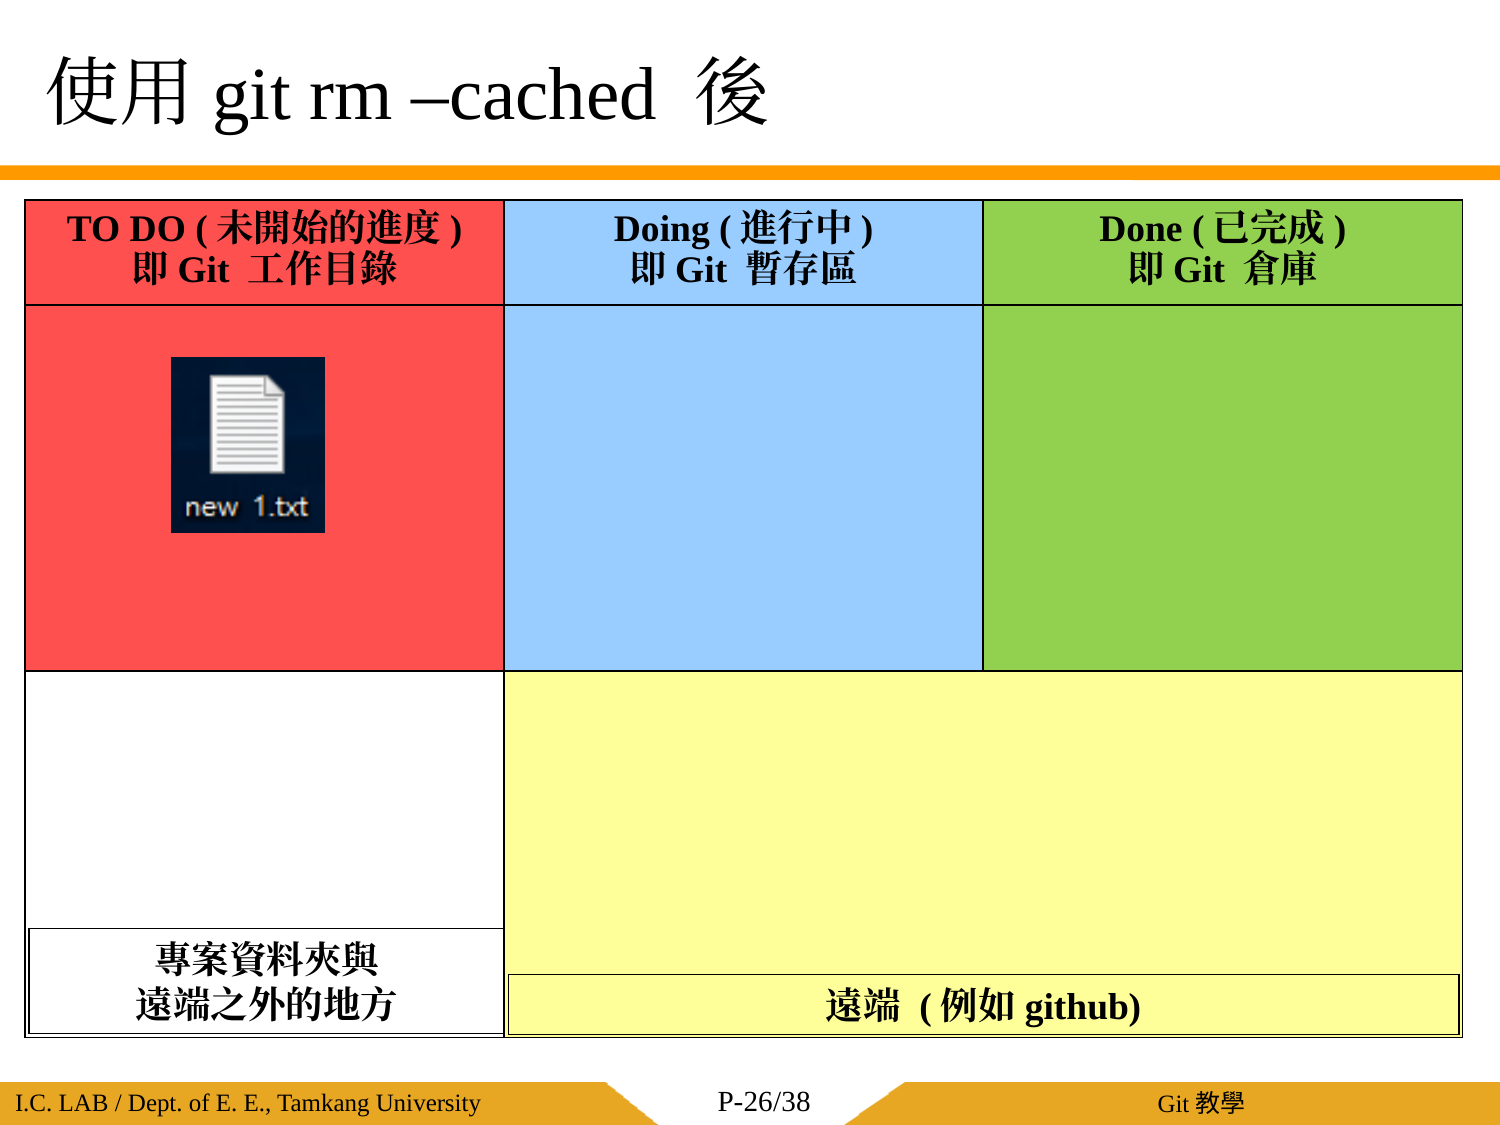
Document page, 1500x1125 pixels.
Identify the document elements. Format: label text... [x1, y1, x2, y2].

table_cell [505, 306, 982, 670]
text_box 專案資料夾與 遠端之外的地方 [29, 928, 505, 1034]
picture [0, 1082, 658, 1125]
table_cell [26, 306, 503, 670]
table_cell [26, 672, 503, 1037]
table_header Doing (進行中) 即Git 暫存區 [505, 201, 982, 304]
picture [171, 357, 325, 533]
table_cell [984, 306, 1462, 670]
table_header TO DO (未開始的進度) 即Git 工作目錄 [26, 201, 503, 304]
table_header Done (已完成) 即Git 倉庫 [984, 201, 1462, 304]
title 使用git rm –cached 後 [29, 19, 1459, 161]
text_box 遠端 (例如github) [508, 974, 1459, 1035]
picture [842, 1082, 1500, 1125]
table_cell [505, 672, 1462, 1037]
